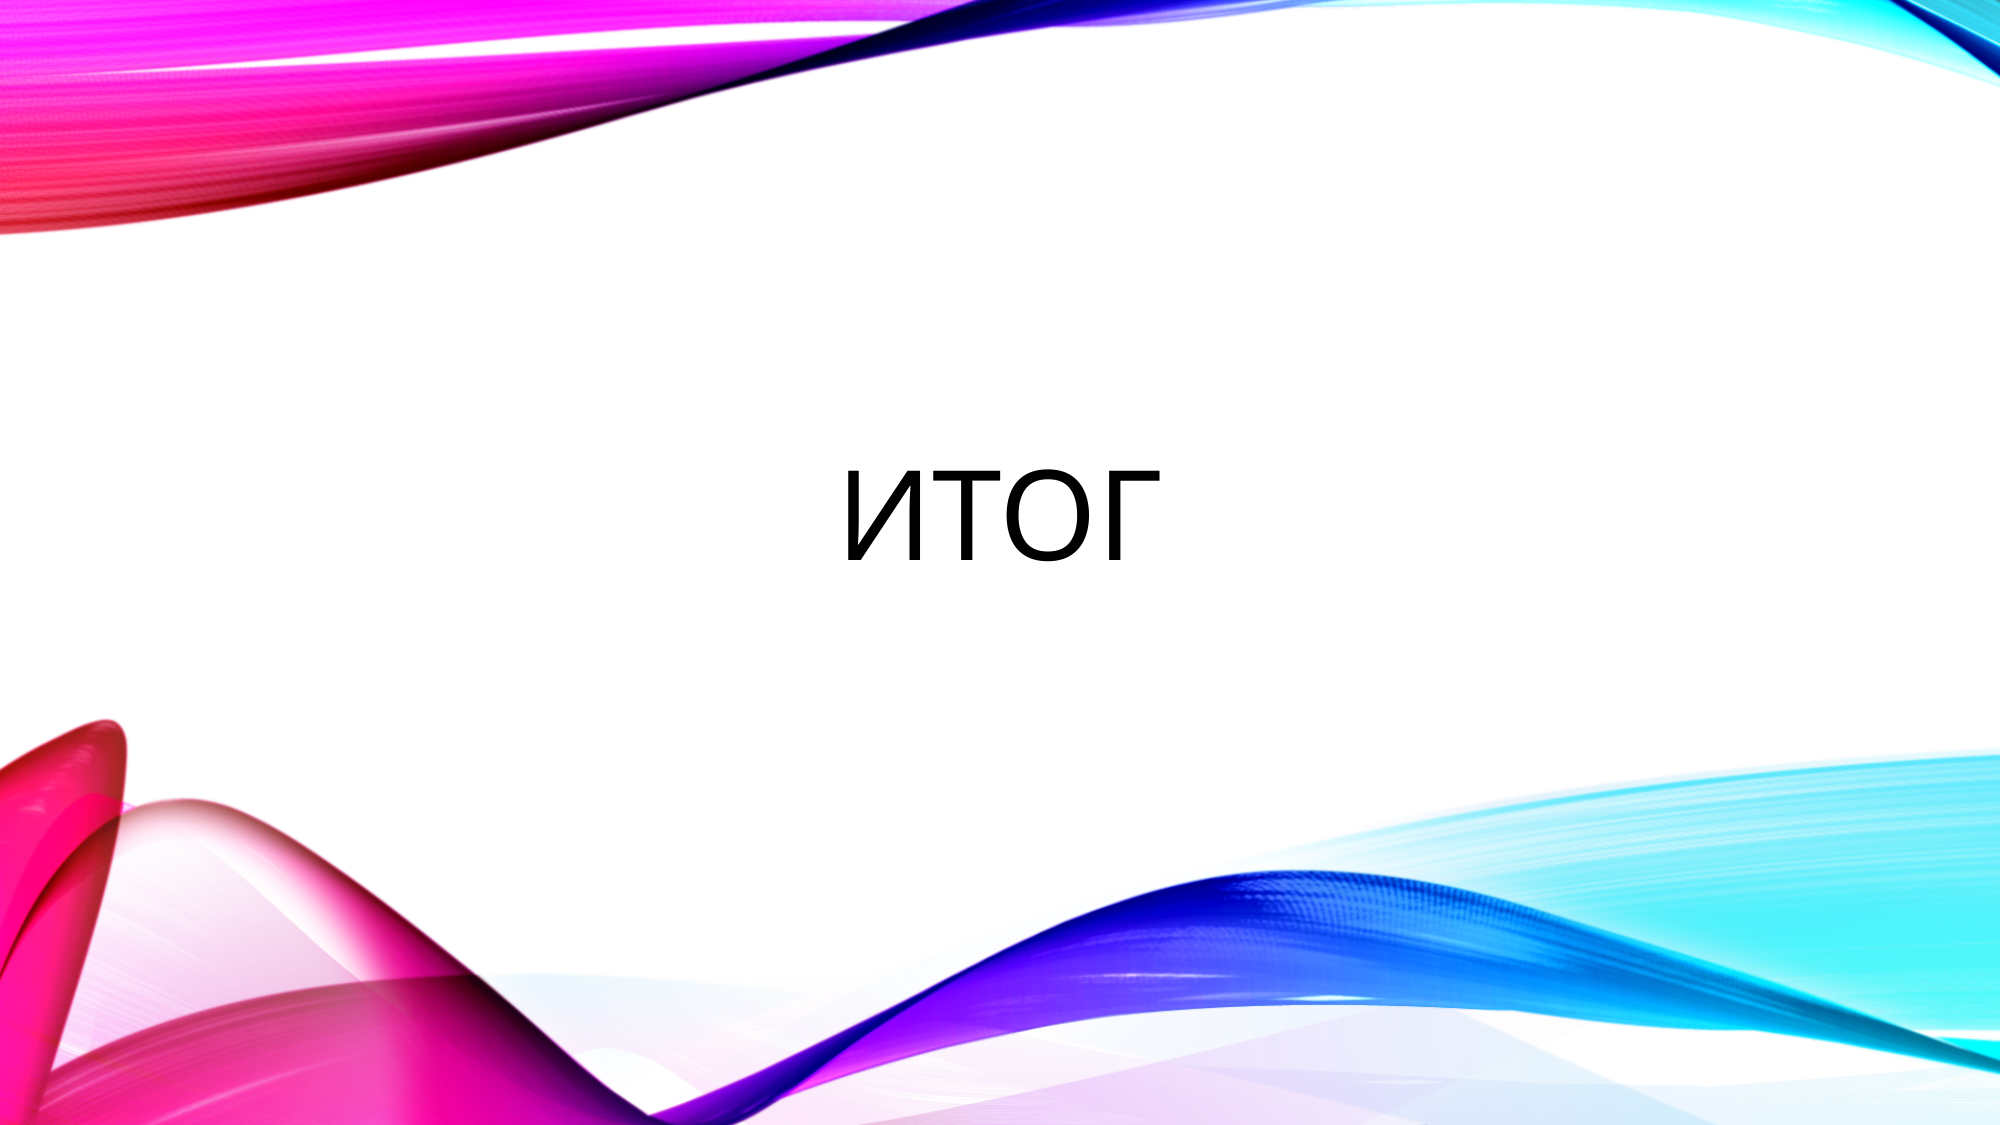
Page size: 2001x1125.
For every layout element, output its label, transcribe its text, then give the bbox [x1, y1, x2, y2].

title ИТОГ [225, 295, 1776, 596]
